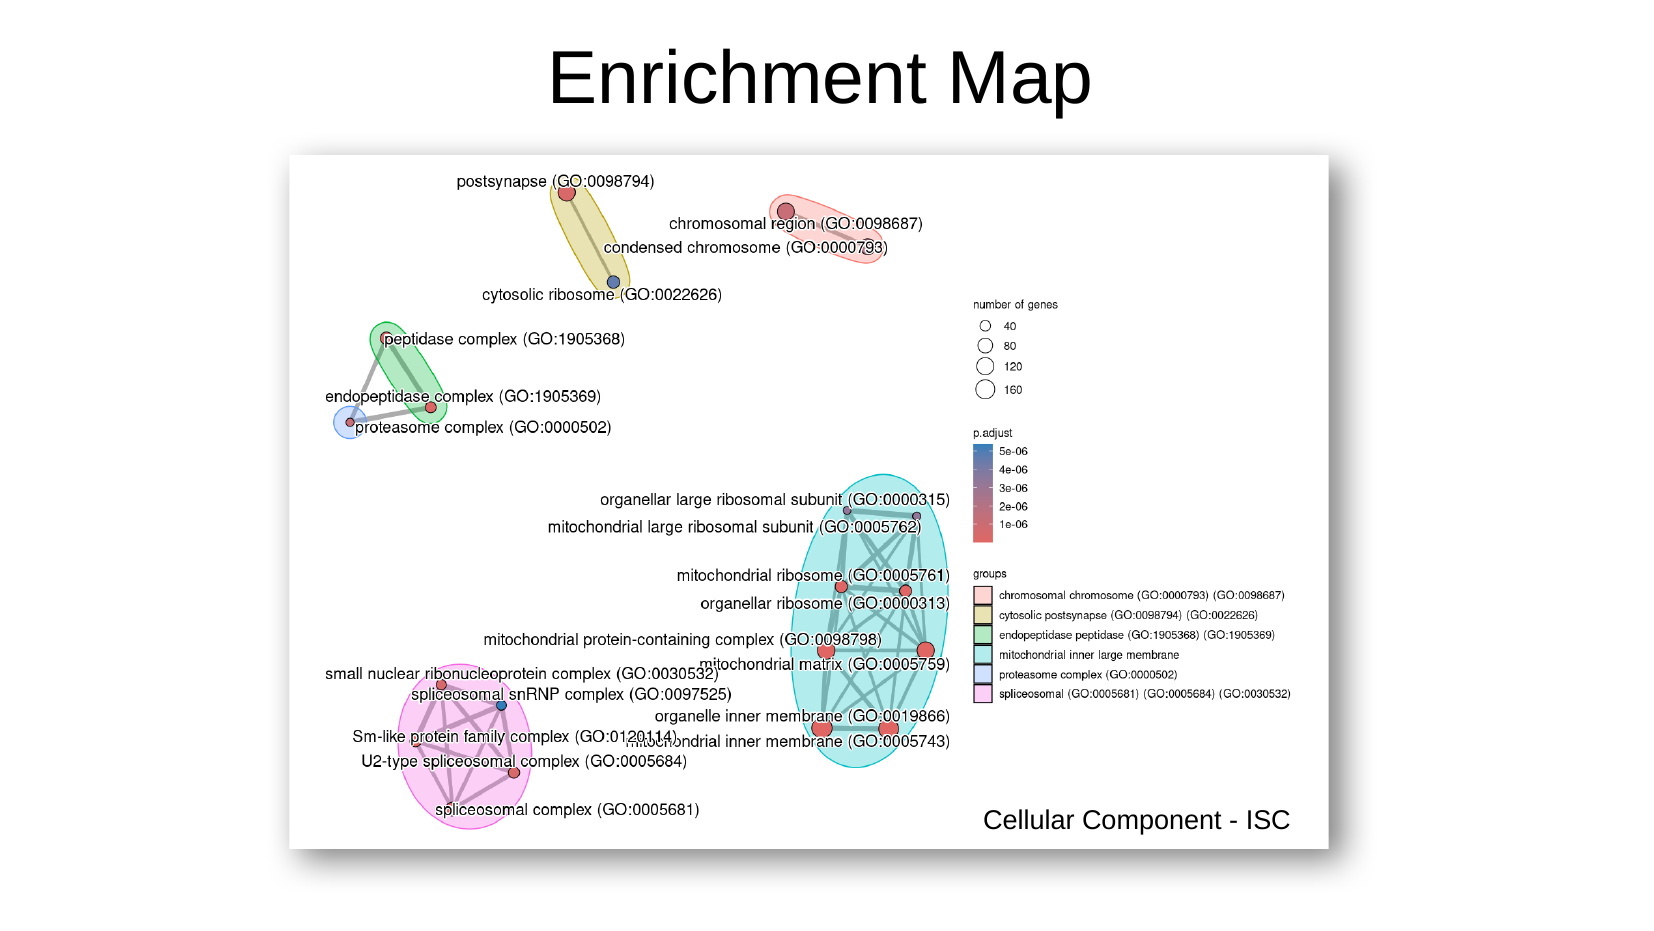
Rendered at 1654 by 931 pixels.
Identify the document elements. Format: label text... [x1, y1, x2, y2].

title Enrichment Map [76, 0, 1565, 156]
picture [289, 155, 1329, 849]
text_box Cellular Component - ISC [944, 797, 1329, 873]
